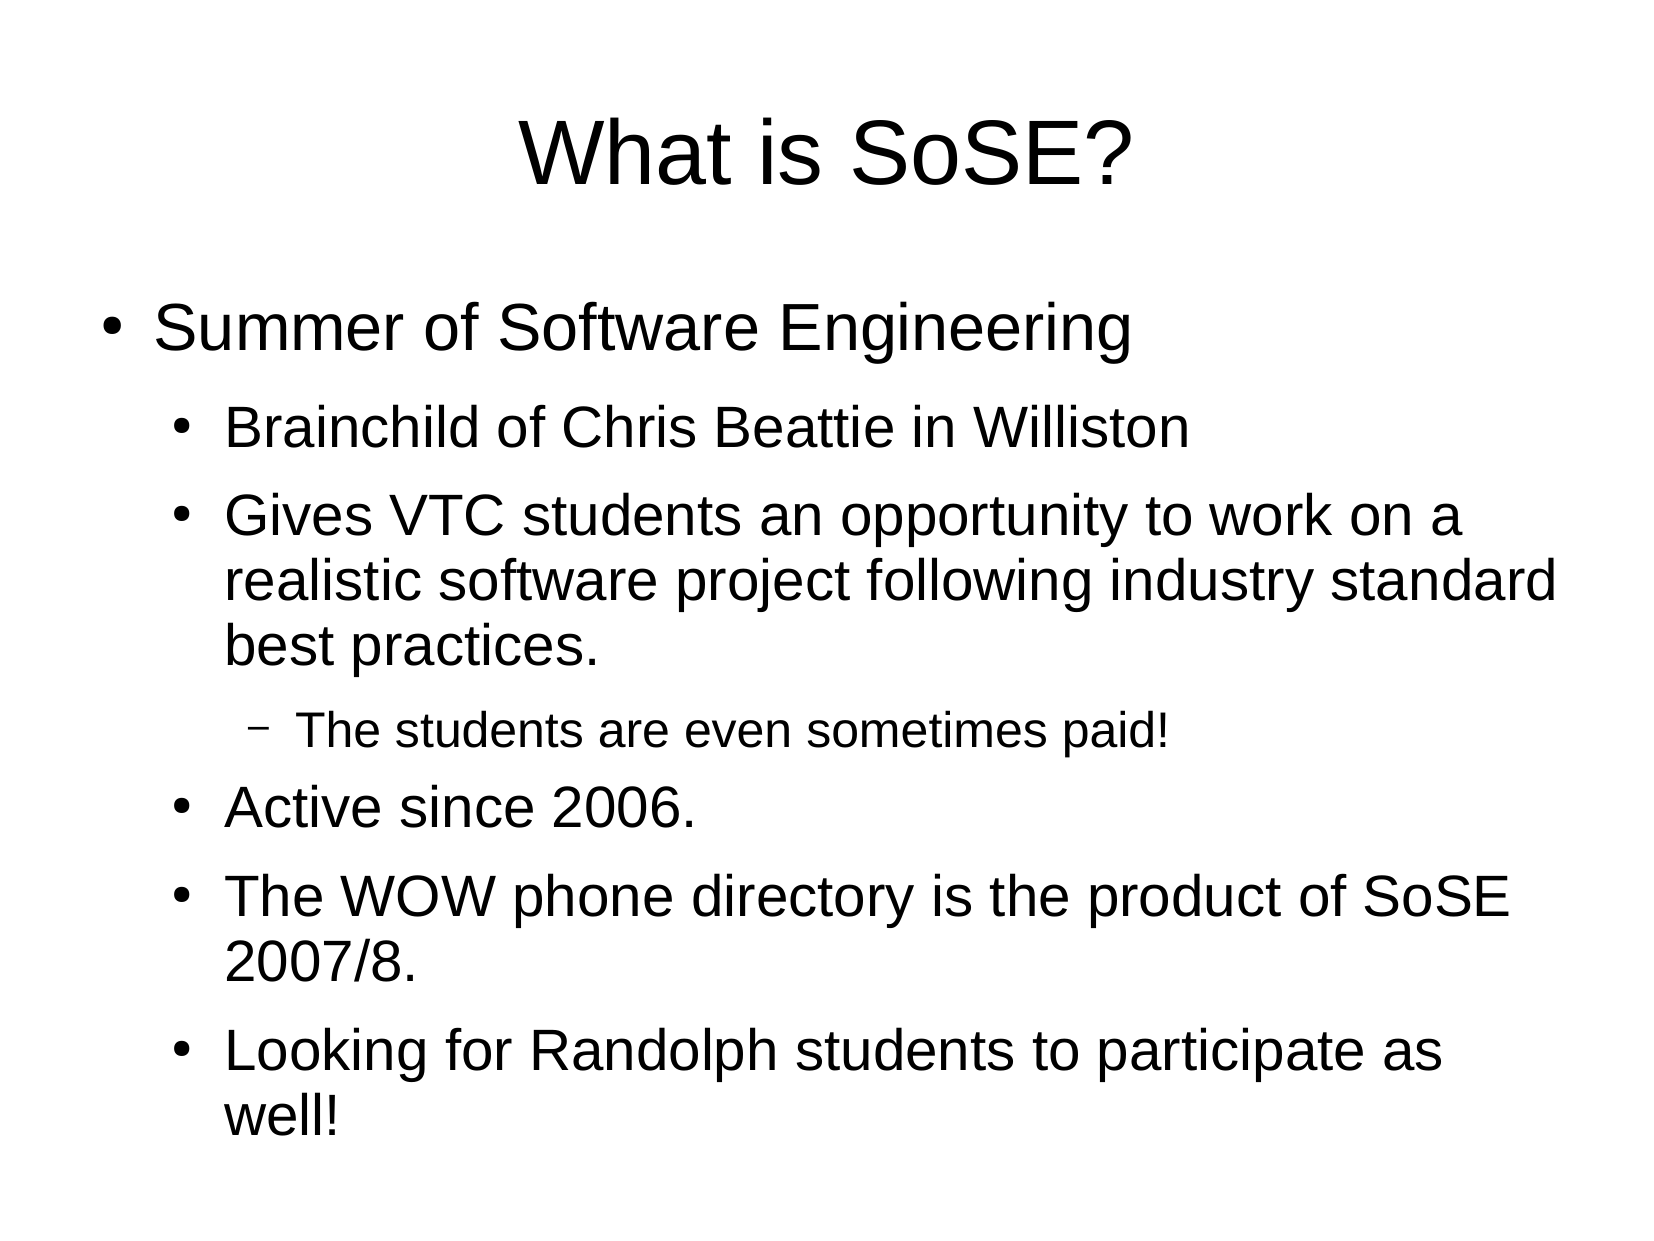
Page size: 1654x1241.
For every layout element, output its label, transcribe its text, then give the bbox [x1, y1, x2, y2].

list Summer of Software Engineering Brainchild of Chris Beattie in Williston Gives VTC students an opportunity to work on a realistic software project following industry standard best practices. The students are even sometimes paid! Active since 2006. The WOW phone directory is the product of SoSE 2007/8. Looking for Randolph students to participate as well! [82, 290, 1571, 1146]
title What is SoSE? [82, 56, 1571, 250]
